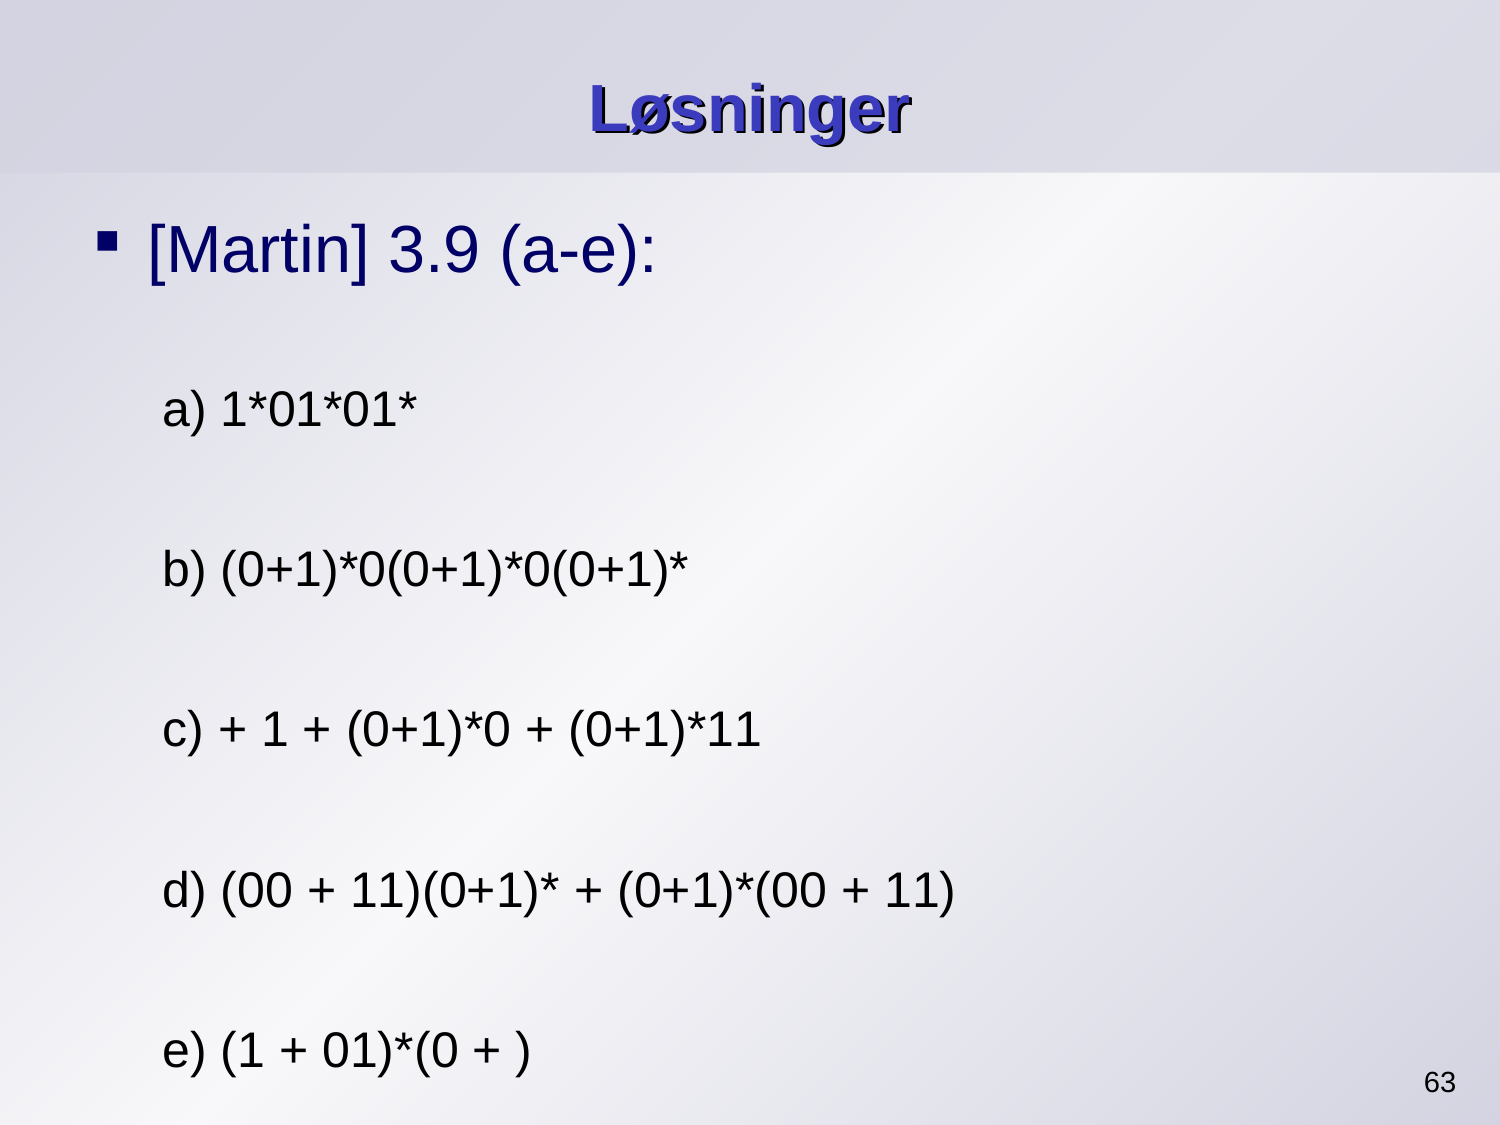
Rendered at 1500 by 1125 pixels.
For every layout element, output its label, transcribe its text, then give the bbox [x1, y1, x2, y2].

list [Martin] 3.9 (a-e): [92, 194, 1477, 1034]
title Løsninger [74, 24, 1425, 174]
text_box a) 1*01*01* b) (0+1)*0(0+1)*0(0+1)* c) + 1 + (0+1)*0 + (0+1)*11 d) (00 + 11)(0+1)* + (0+1)*(00 + 11) e) (1 + 01)*(0 + ) [147, 354, 1310, 1125]
